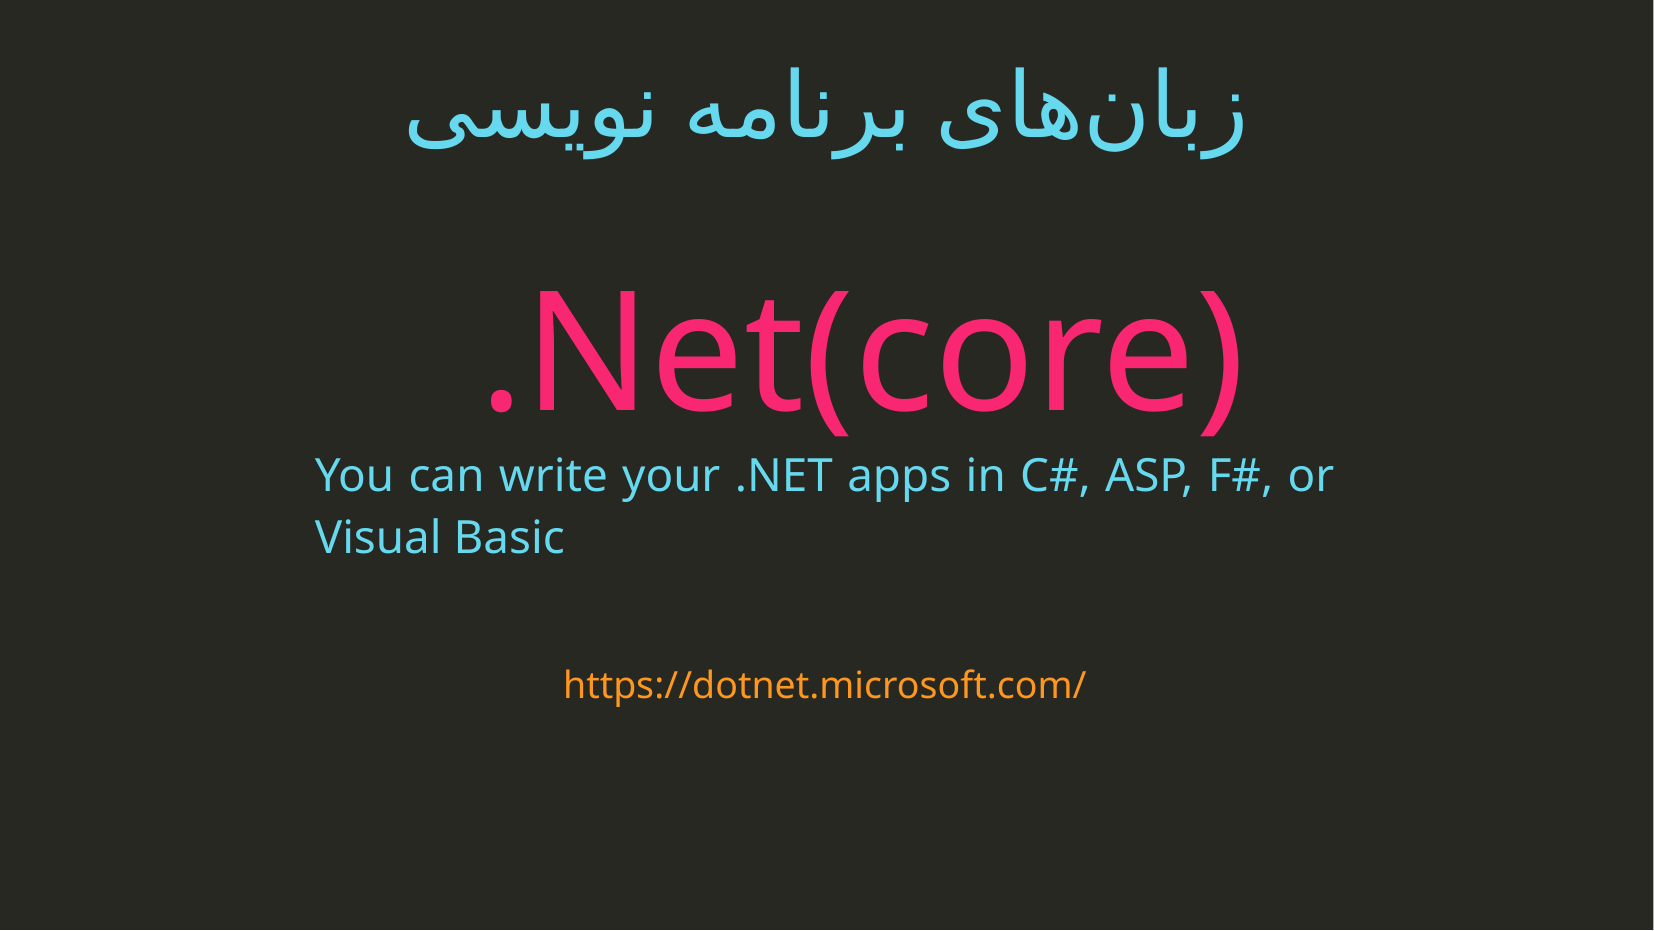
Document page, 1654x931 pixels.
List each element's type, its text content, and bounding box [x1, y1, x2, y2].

text_box .Net(core) [420, 225, 1306, 435]
text_box You can write your .NET apps in C#, ASP, F#, or Visual Basic [300, 435, 1351, 604]
text_box https://dotnet.microsoft.com/ [300, 650, 1351, 745]
title زبان‌های برنامه نویسی [82, 37, 1571, 193]
